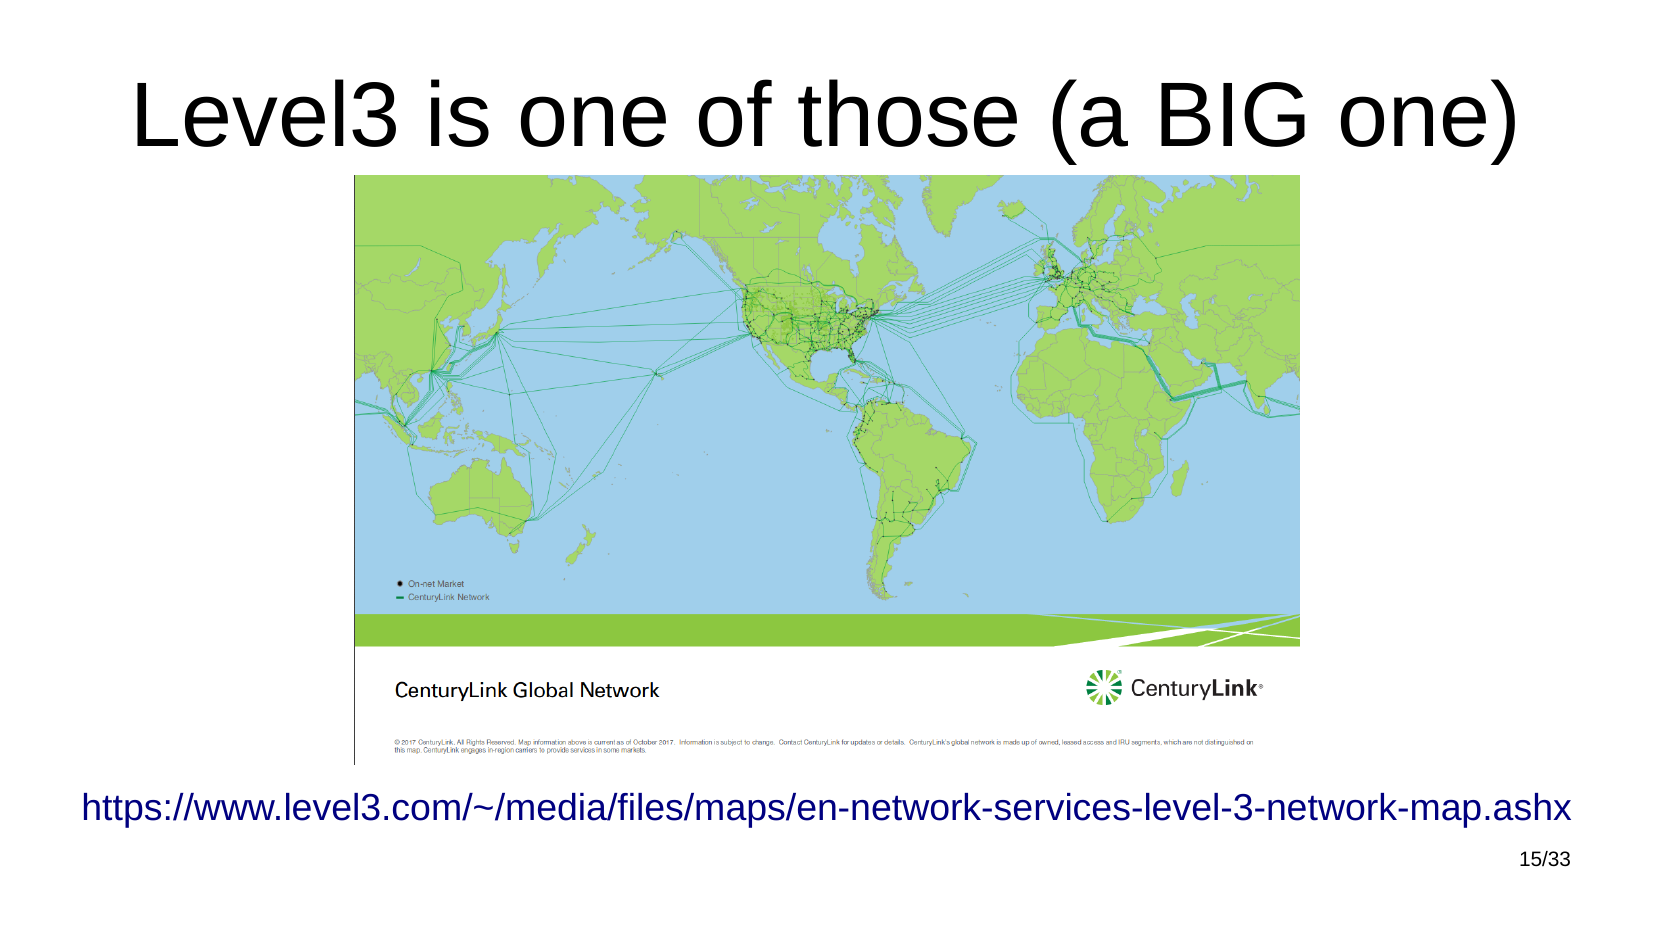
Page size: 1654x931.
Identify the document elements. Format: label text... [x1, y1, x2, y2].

picture [354, 175, 1300, 766]
title Level3 is one of those (a BIG one) [82, 37, 1571, 193]
text_box https://www.level3.com/~/media/files/maps/en-network-services-level-3-network-map.ashx [66, 779, 1587, 837]
